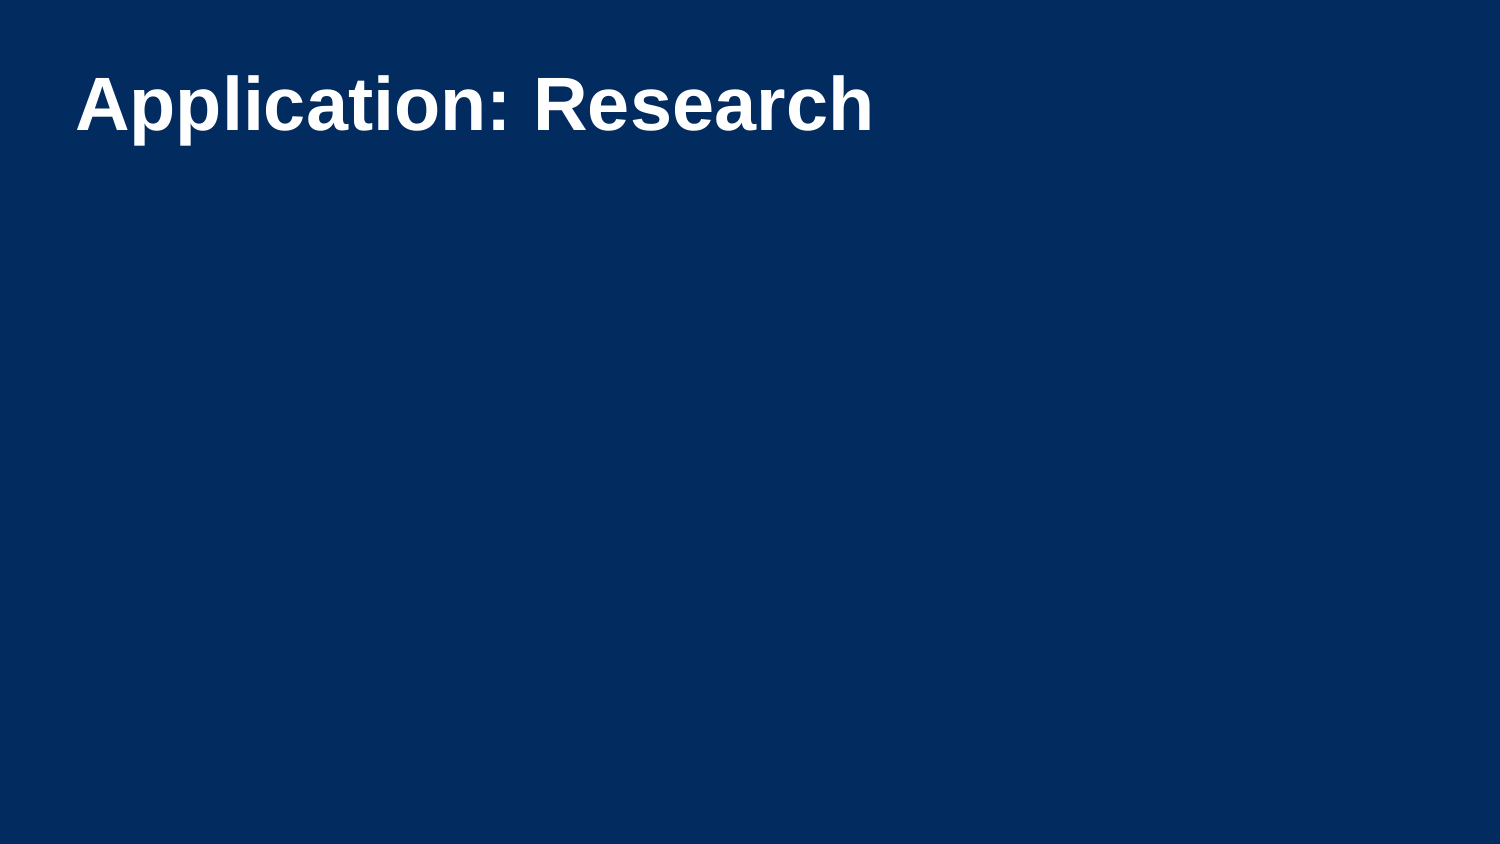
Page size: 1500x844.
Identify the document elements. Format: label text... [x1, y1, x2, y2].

title Application: Research [74, 33, 1425, 175]
